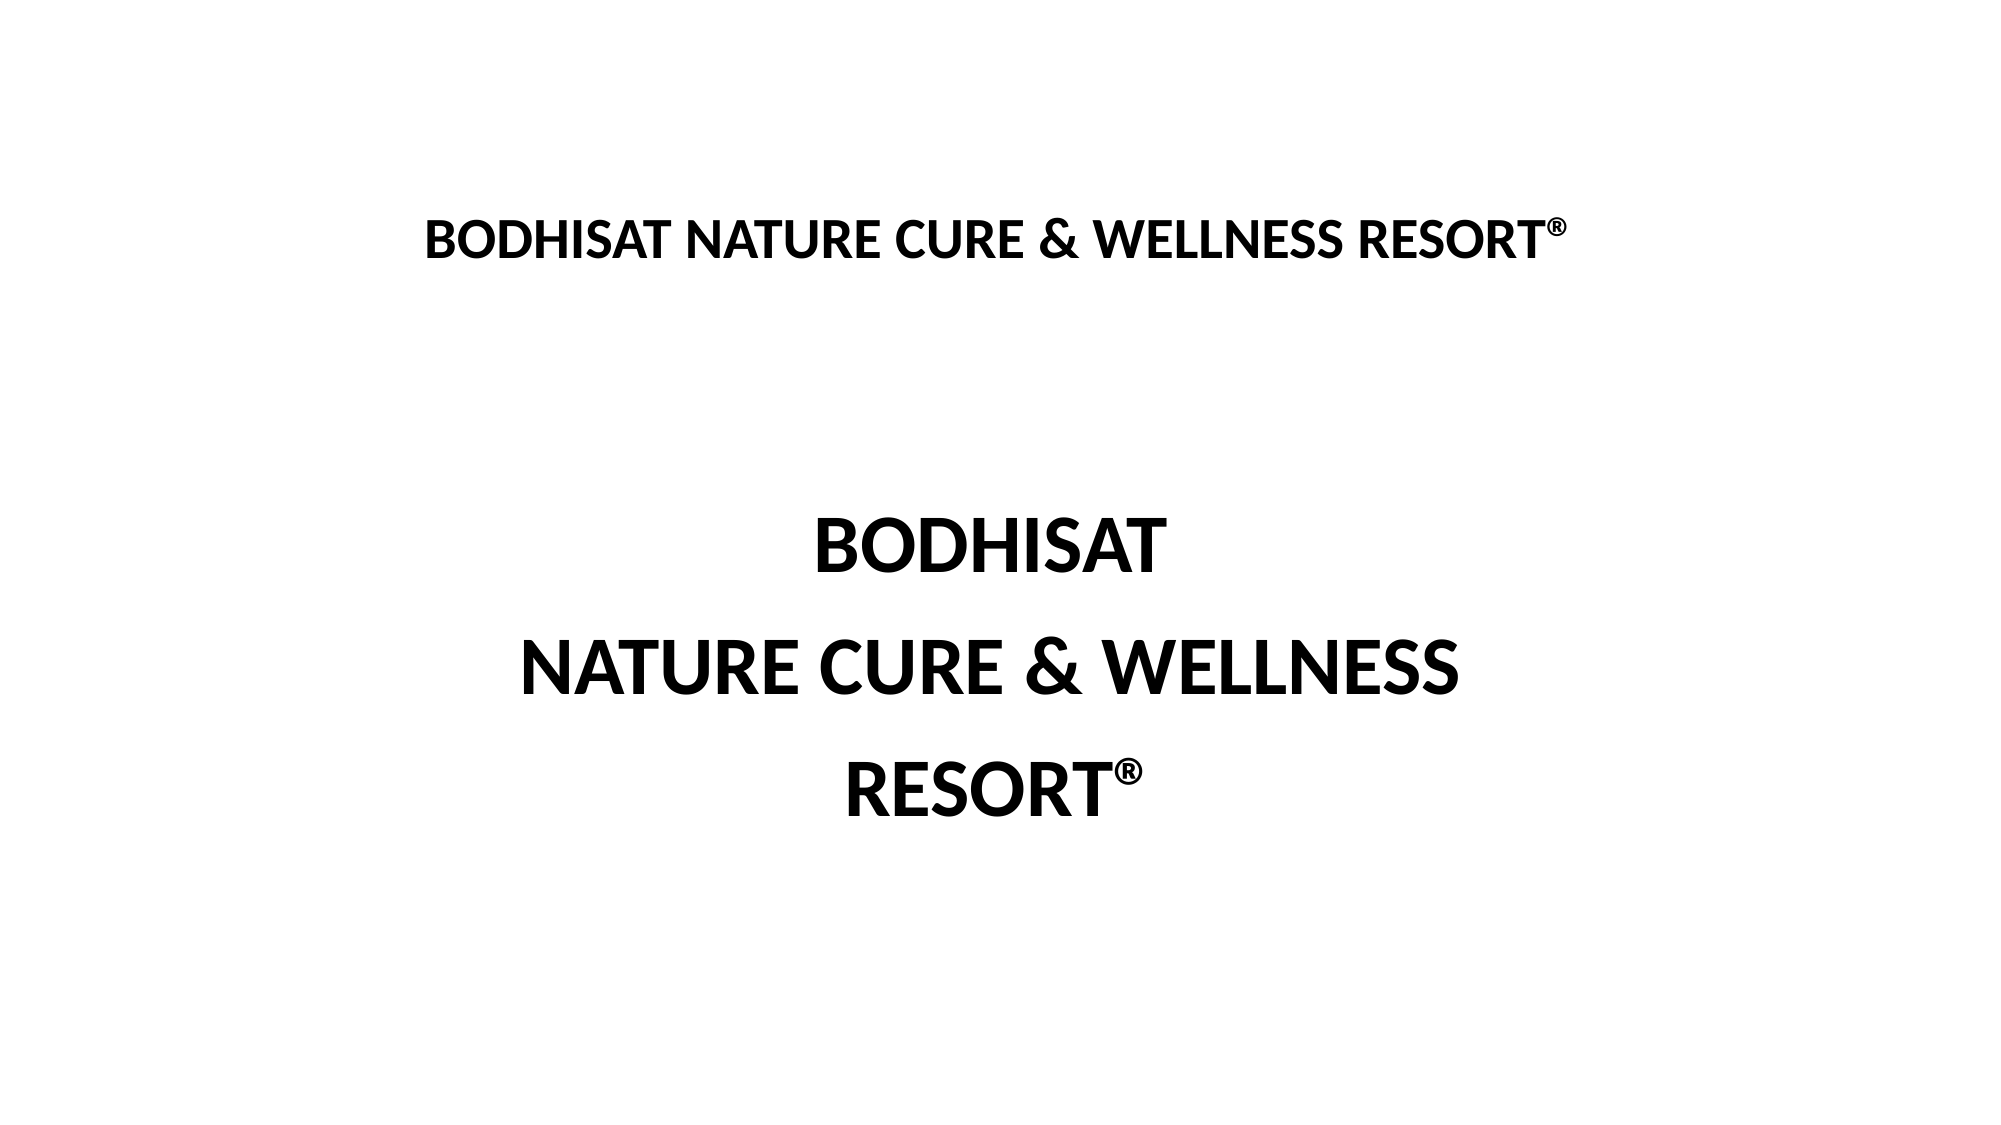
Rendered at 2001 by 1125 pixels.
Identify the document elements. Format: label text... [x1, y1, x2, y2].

text_box BODHISAT NATURE CURE & WELLNESS RESORT® [380, 188, 1620, 276]
text_box BODHISAT NATURE CURE & WELLNESS RESORT® [380, 475, 1620, 840]
